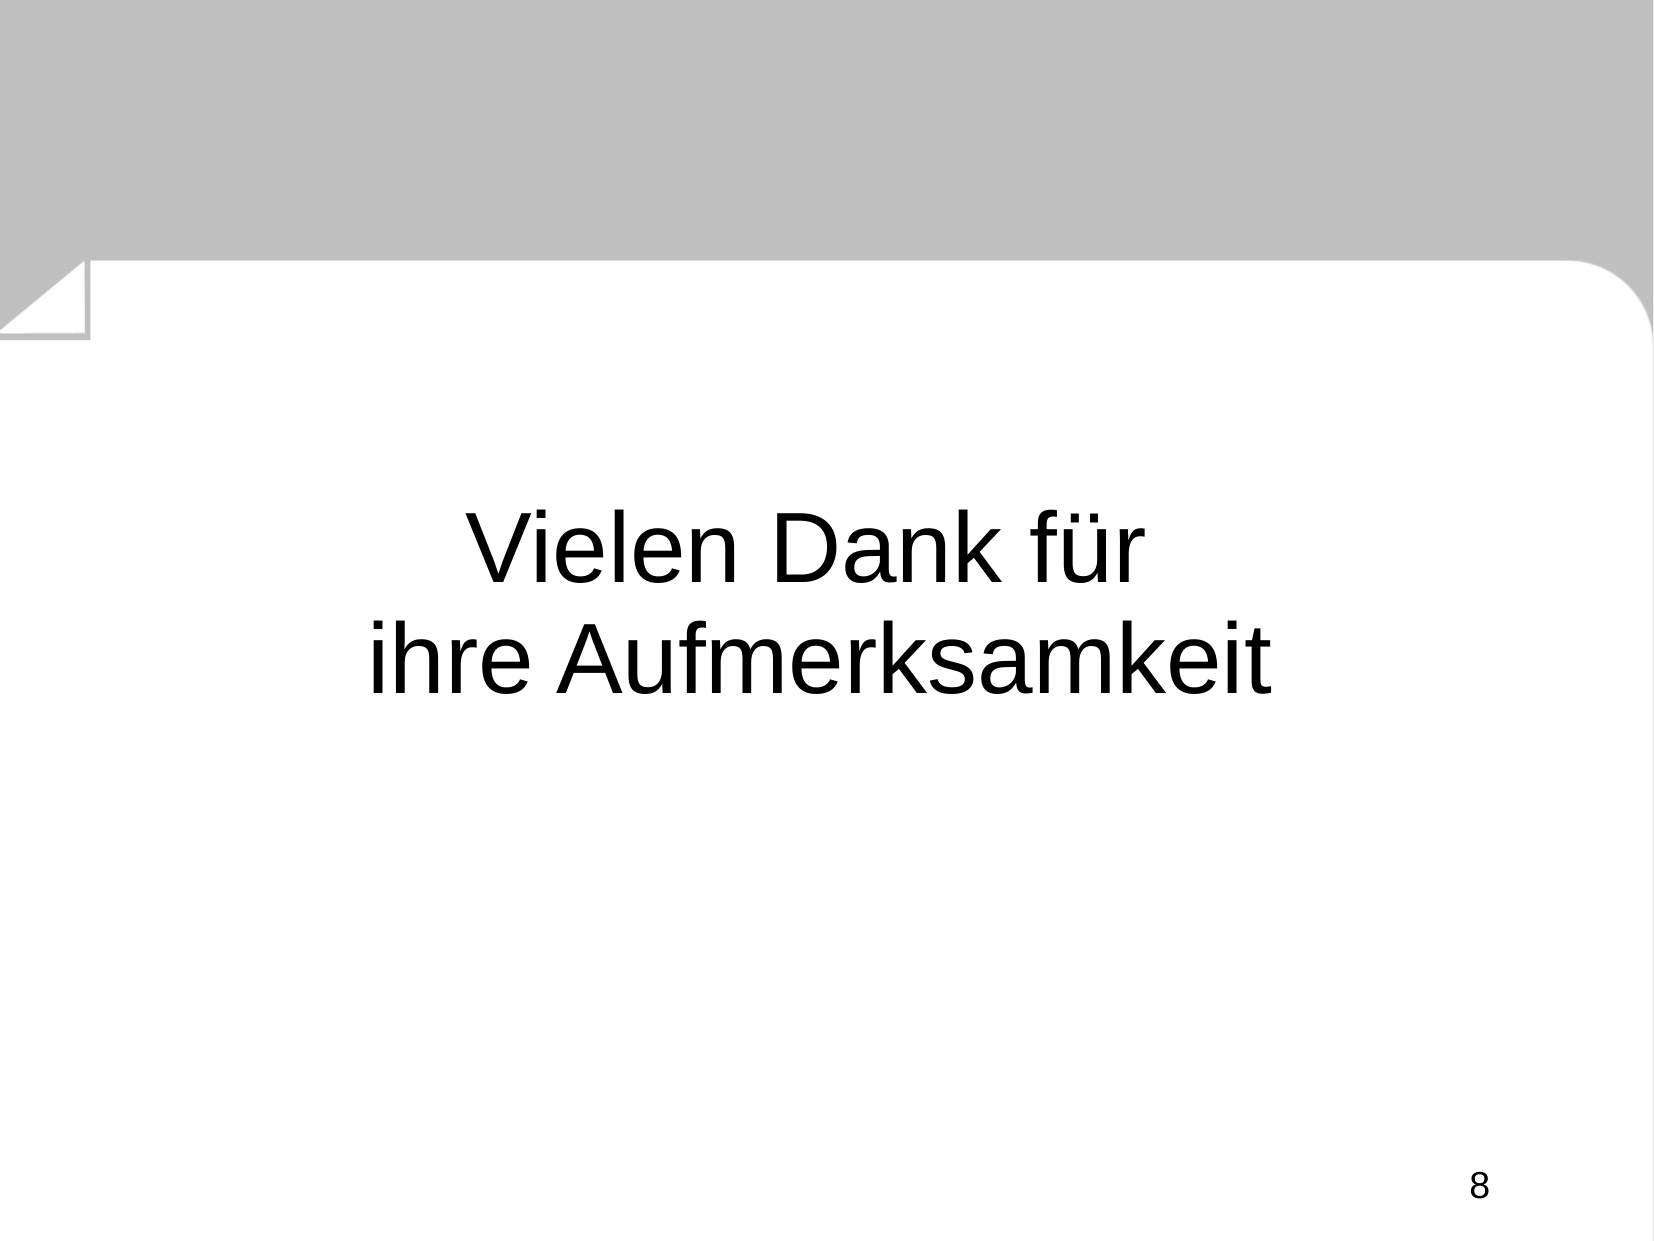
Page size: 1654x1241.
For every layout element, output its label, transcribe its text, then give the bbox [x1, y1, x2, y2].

text_box Vielen Dank für ihre Aufmerksamkeit [352, 484, 1288, 723]
picture [0, 0, 1654, 1241]
text_box <Foliennummer> [1454, 1157, 1654, 1228]
